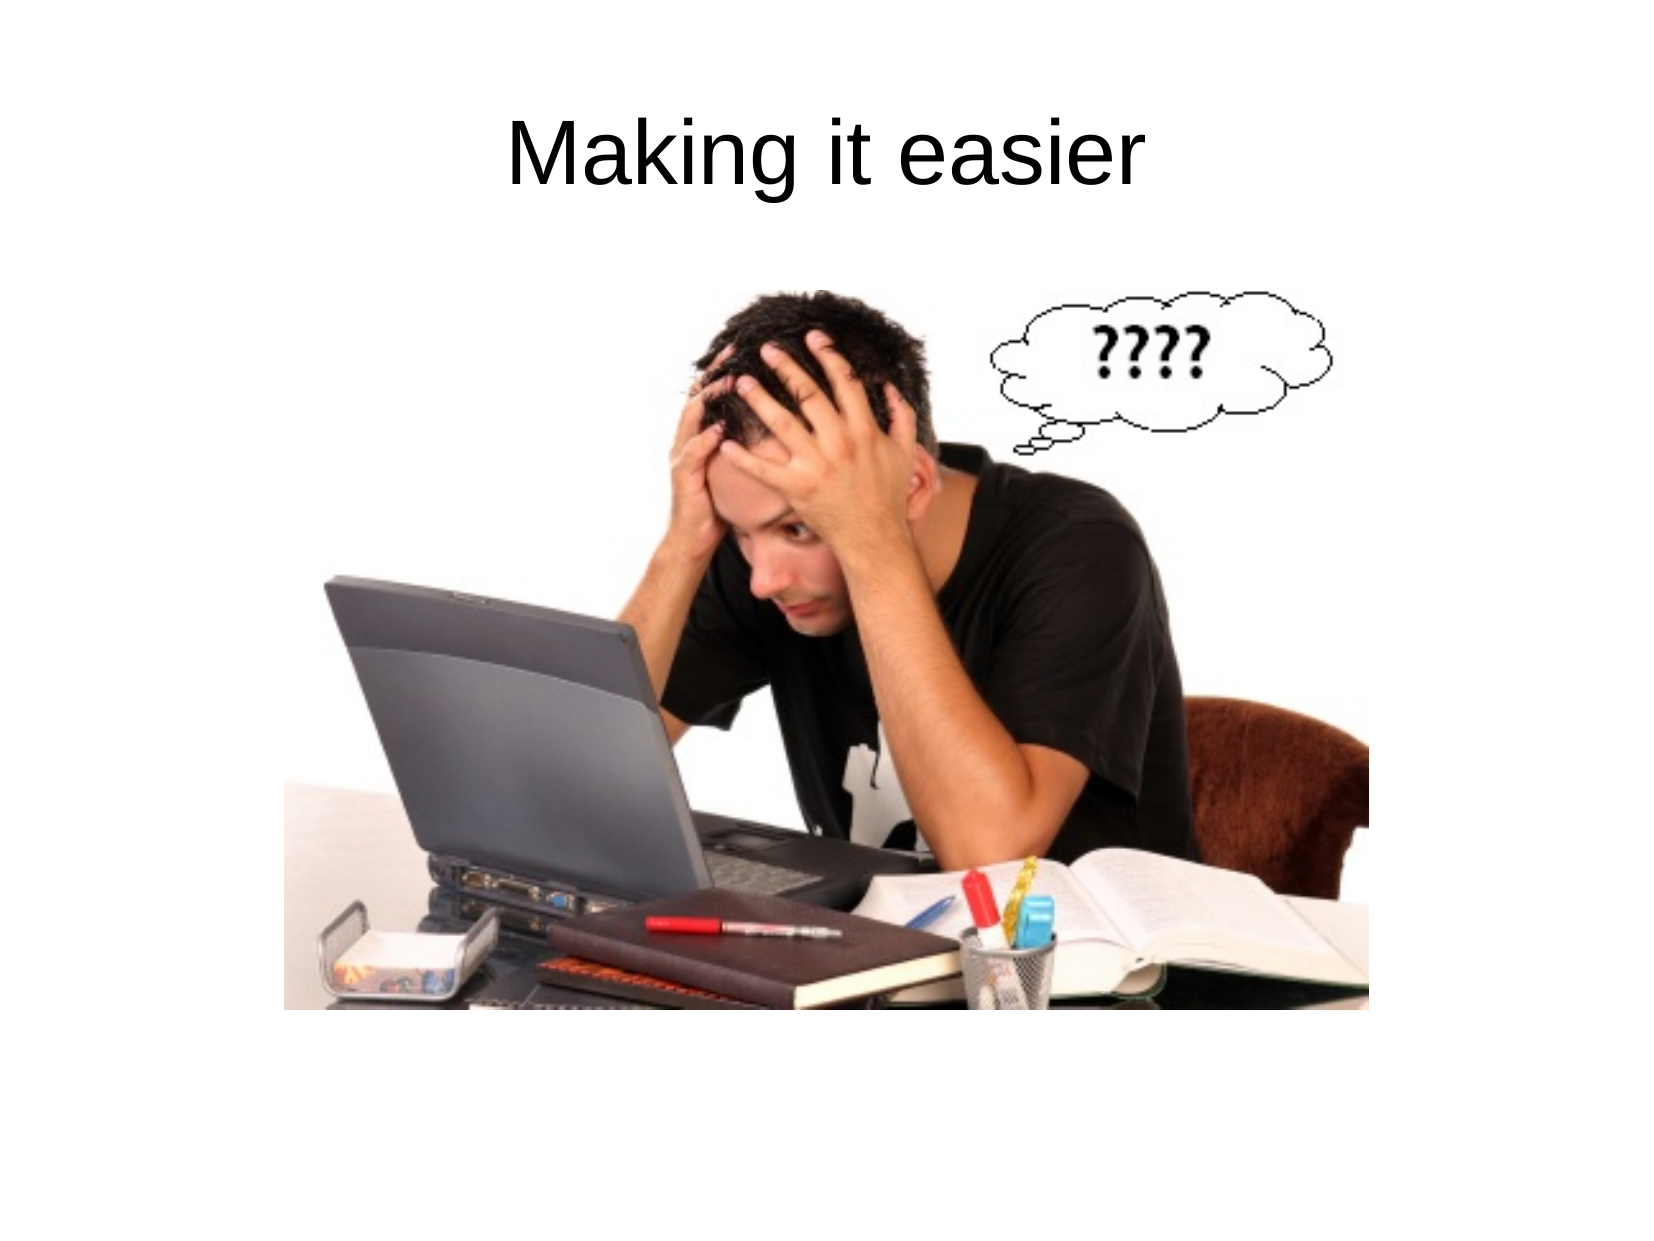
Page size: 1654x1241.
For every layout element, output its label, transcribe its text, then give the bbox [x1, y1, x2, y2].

picture [284, 290, 1369, 1010]
title Making it easier [82, 49, 1571, 257]
